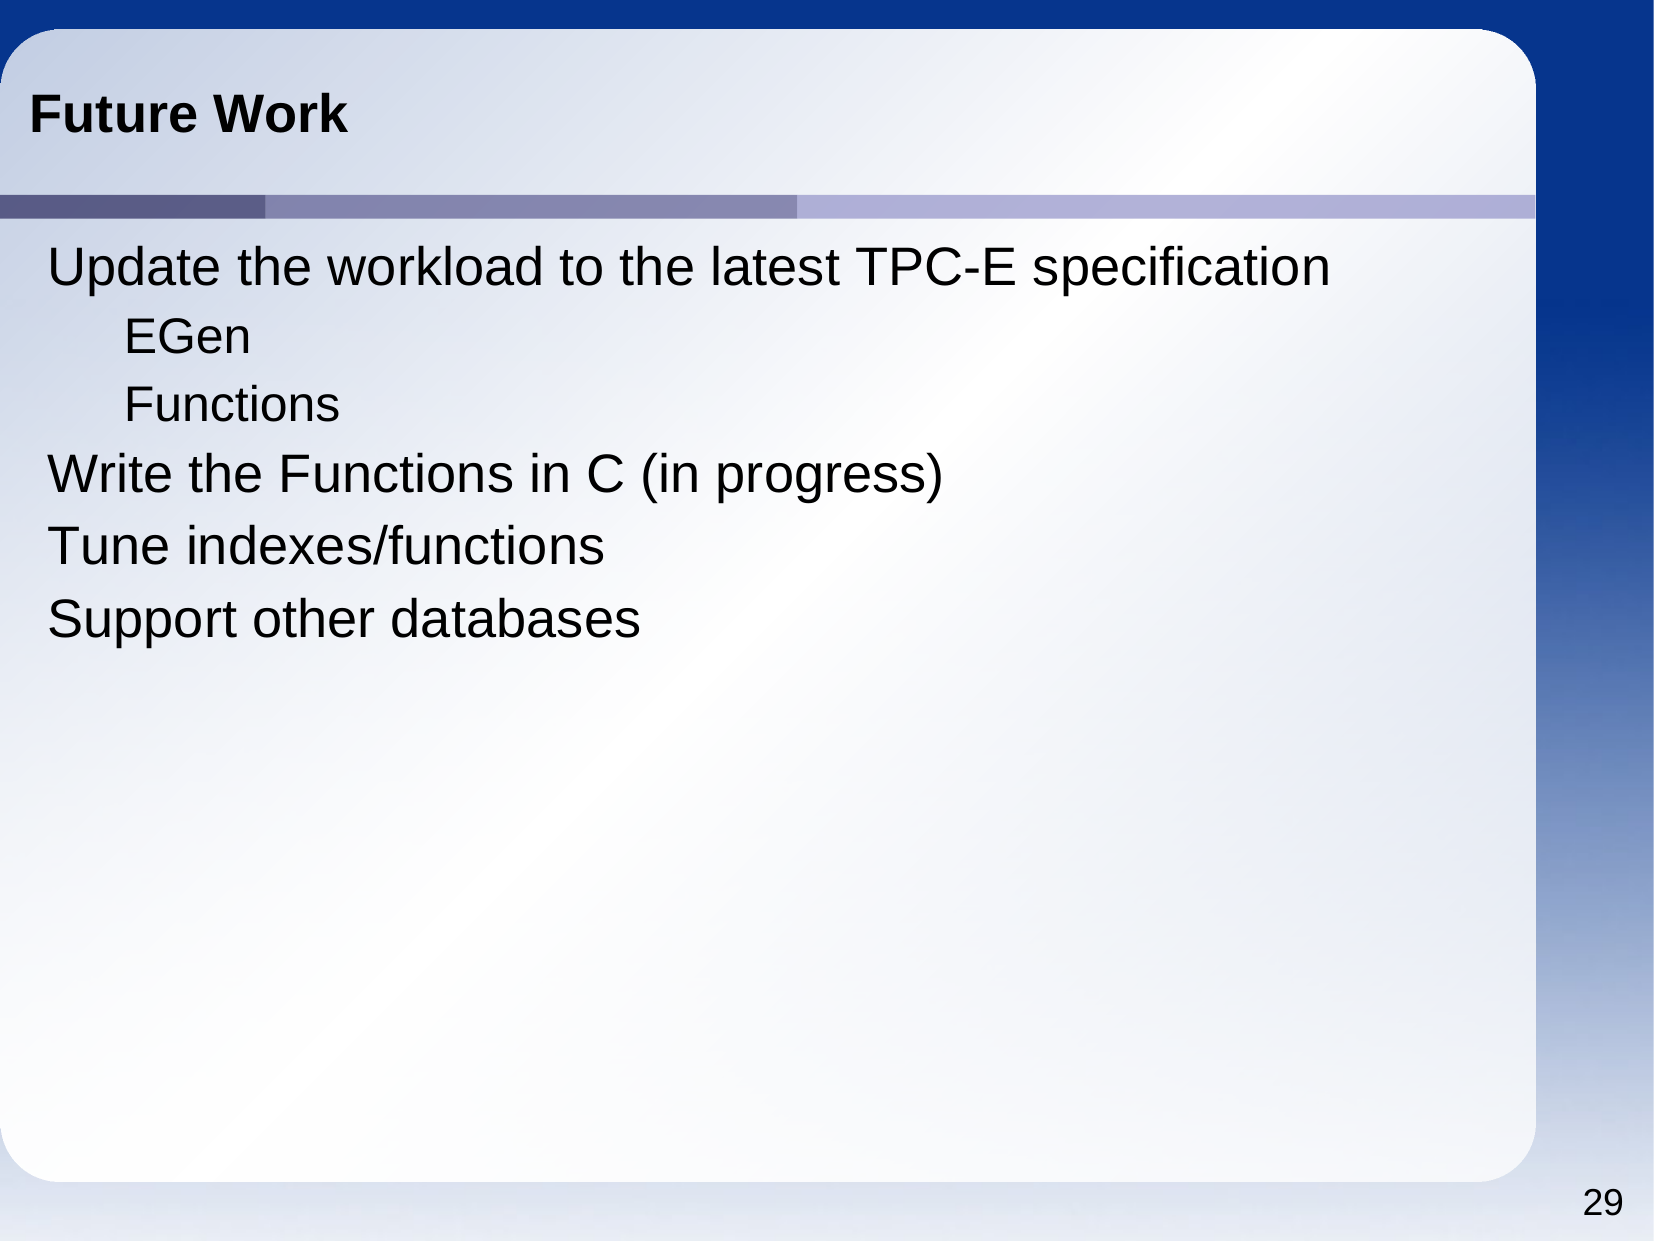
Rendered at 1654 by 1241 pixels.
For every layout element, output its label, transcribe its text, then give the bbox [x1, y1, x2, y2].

picture [0, 0, 1654, 1241]
list Update the workload to the latest TPC-E specification EGen Functions Write the Functions in C (in progress) Tune indexes/functions Support other databases [29, 236, 1506, 1152]
title Future Work [29, 49, 1506, 178]
